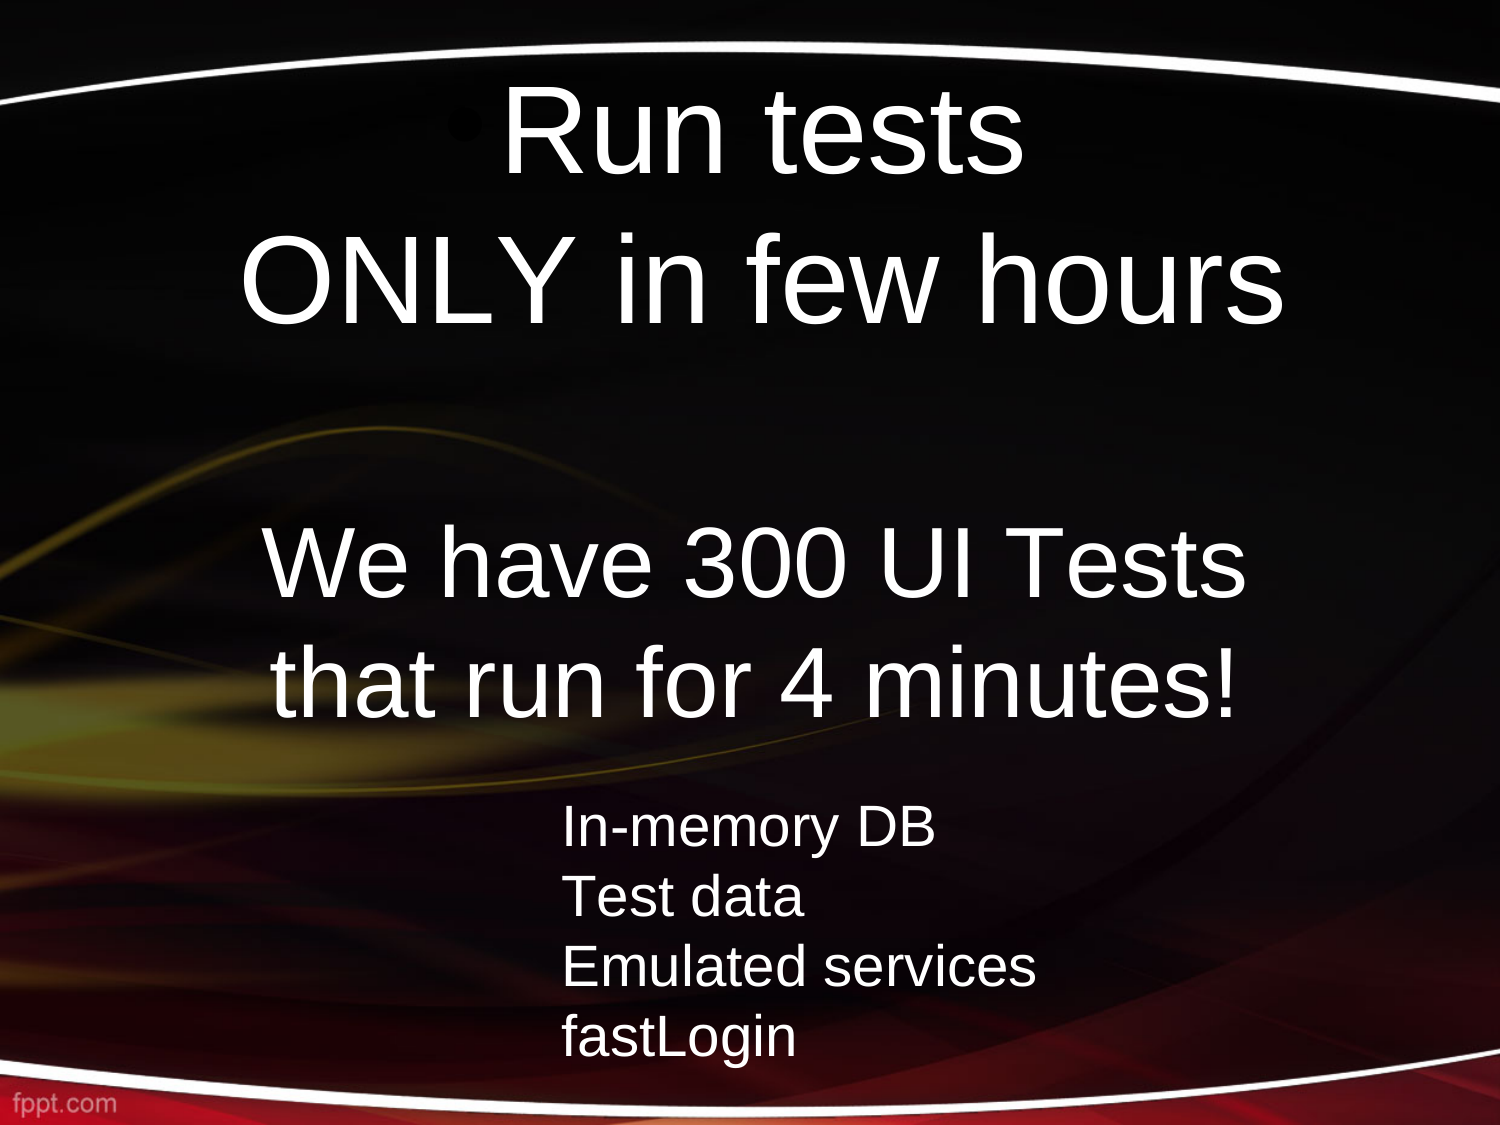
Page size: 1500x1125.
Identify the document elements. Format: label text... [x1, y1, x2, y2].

title We have 300 UI Tests that run for 4 minutes! [95, 489, 1416, 745]
list Run tests ONLY in few hours [64, 0, 1407, 454]
title In-memory DB Test data Emulated services fastLogin [495, 780, 1306, 1076]
picture [0, 0, 1500, 1125]
